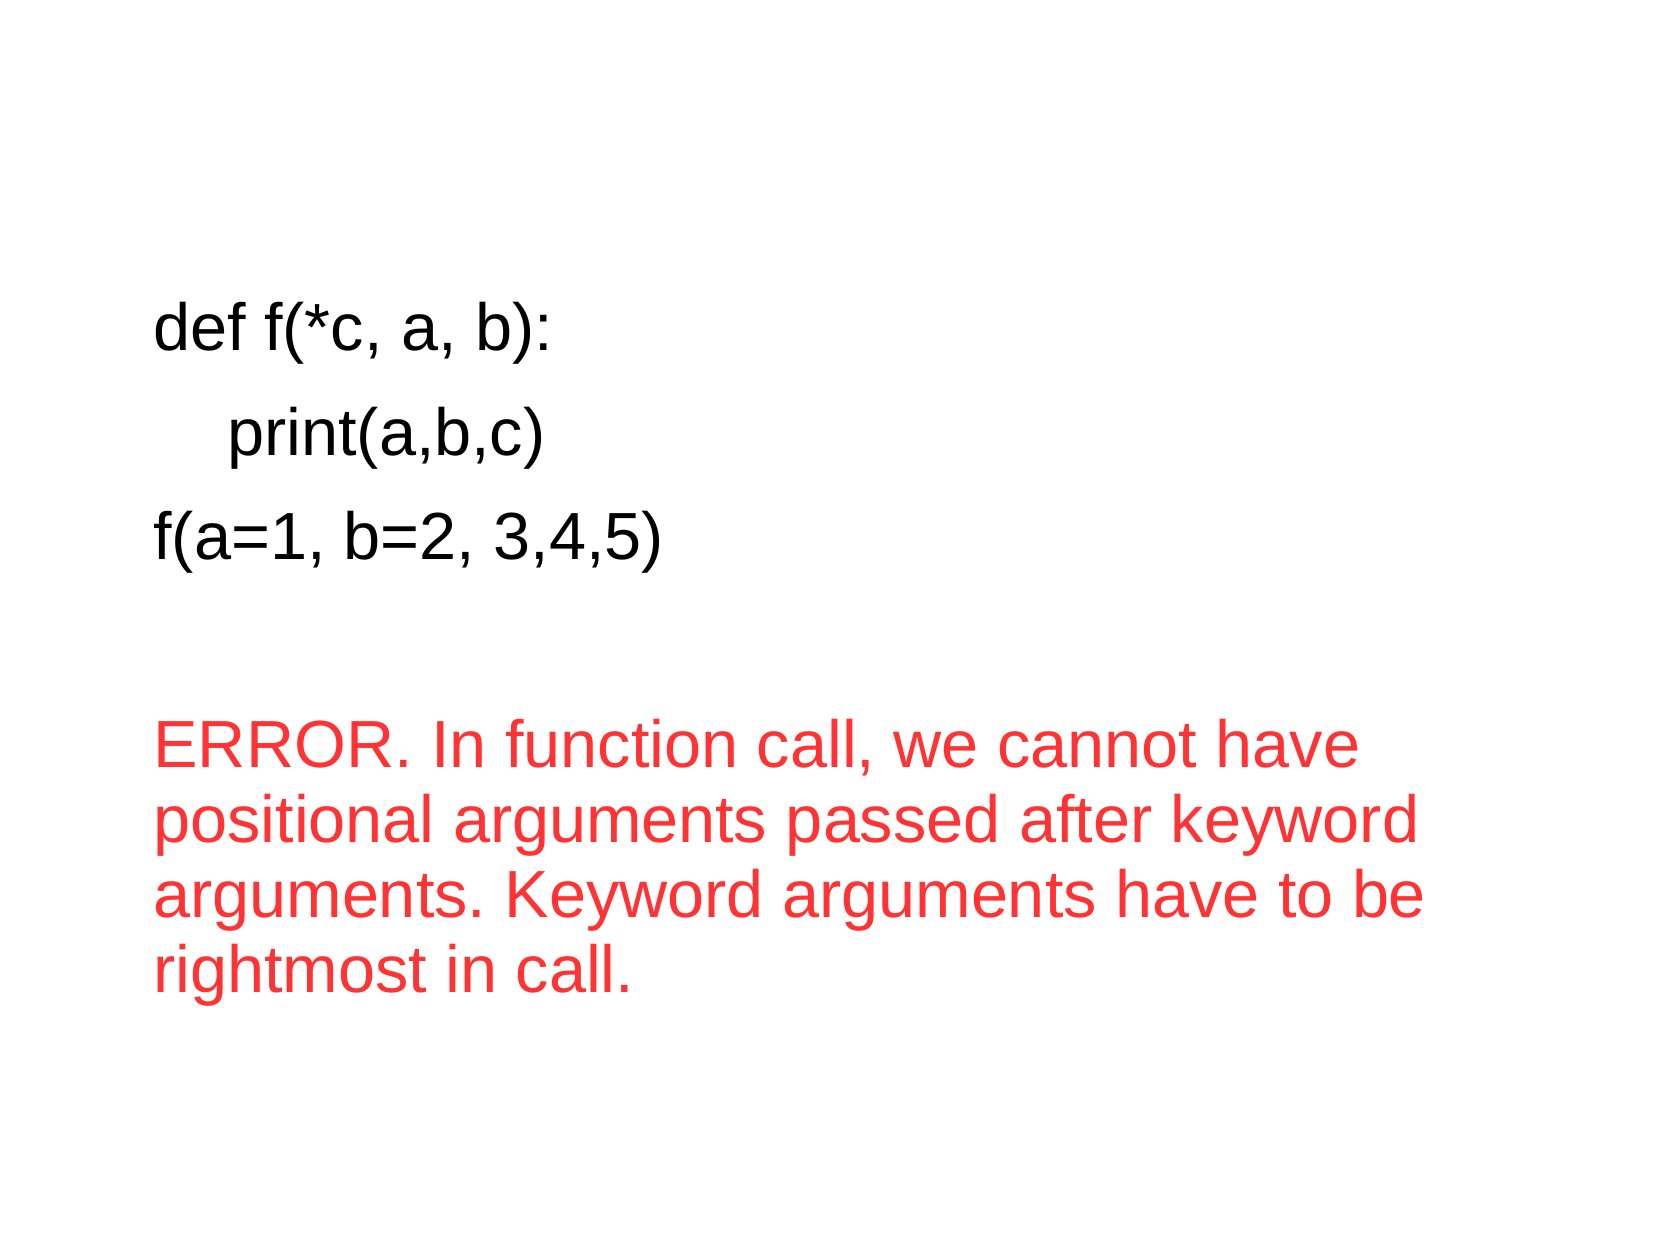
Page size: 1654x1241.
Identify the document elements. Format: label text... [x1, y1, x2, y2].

list def f(*c, a, b): print(a,b,c) f(a=1, b=2, 3,4,5) ERROR. In function call, we cannot have positional arguments passed after keyword arguments. Keyword arguments have to be rightmost in call. [82, 290, 1571, 1010]
